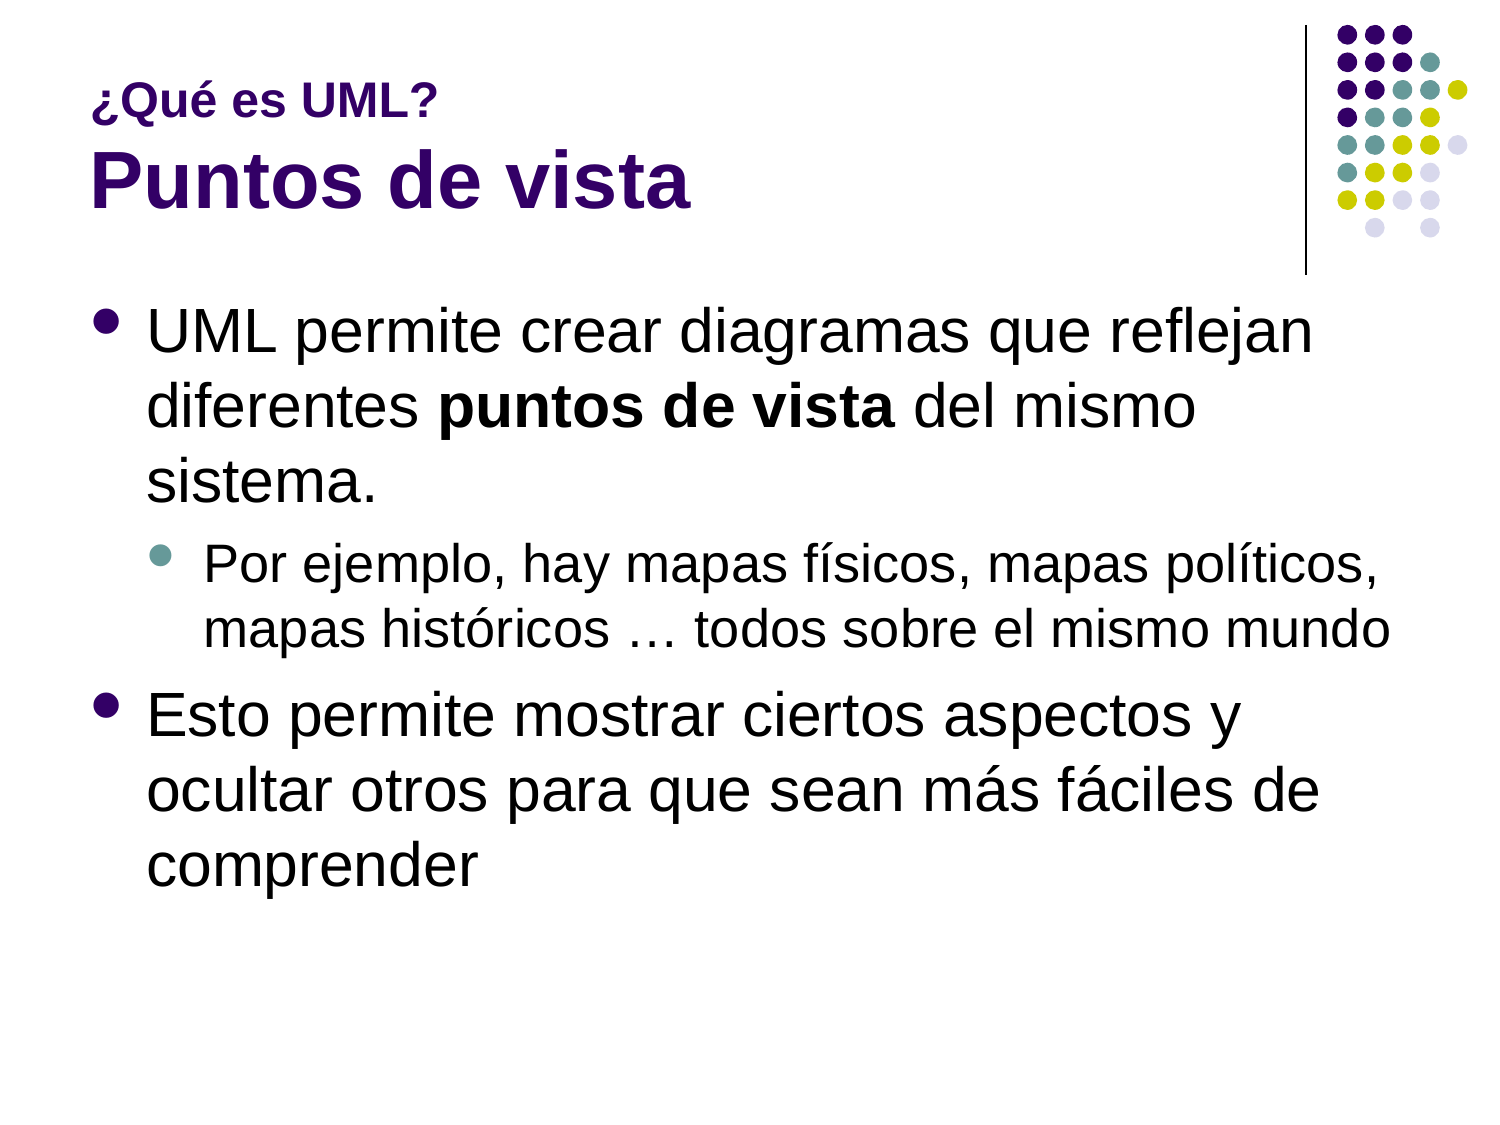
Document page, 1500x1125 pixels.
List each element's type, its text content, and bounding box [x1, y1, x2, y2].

list UML permite crear diagramas que reflejan diferentes puntos de vista del mismo sistema. Por ejemplo, hay mapas físicos, mapas políticos, mapas históricos … todos sobre el mismo mundo Esto permite mostrar ciertos aspectos y ocultar otros para que sean más fáciles de comprender [75, 282, 1426, 1006]
title ¿Qué es UML? Puntos de vista [74, 20, 1313, 233]
